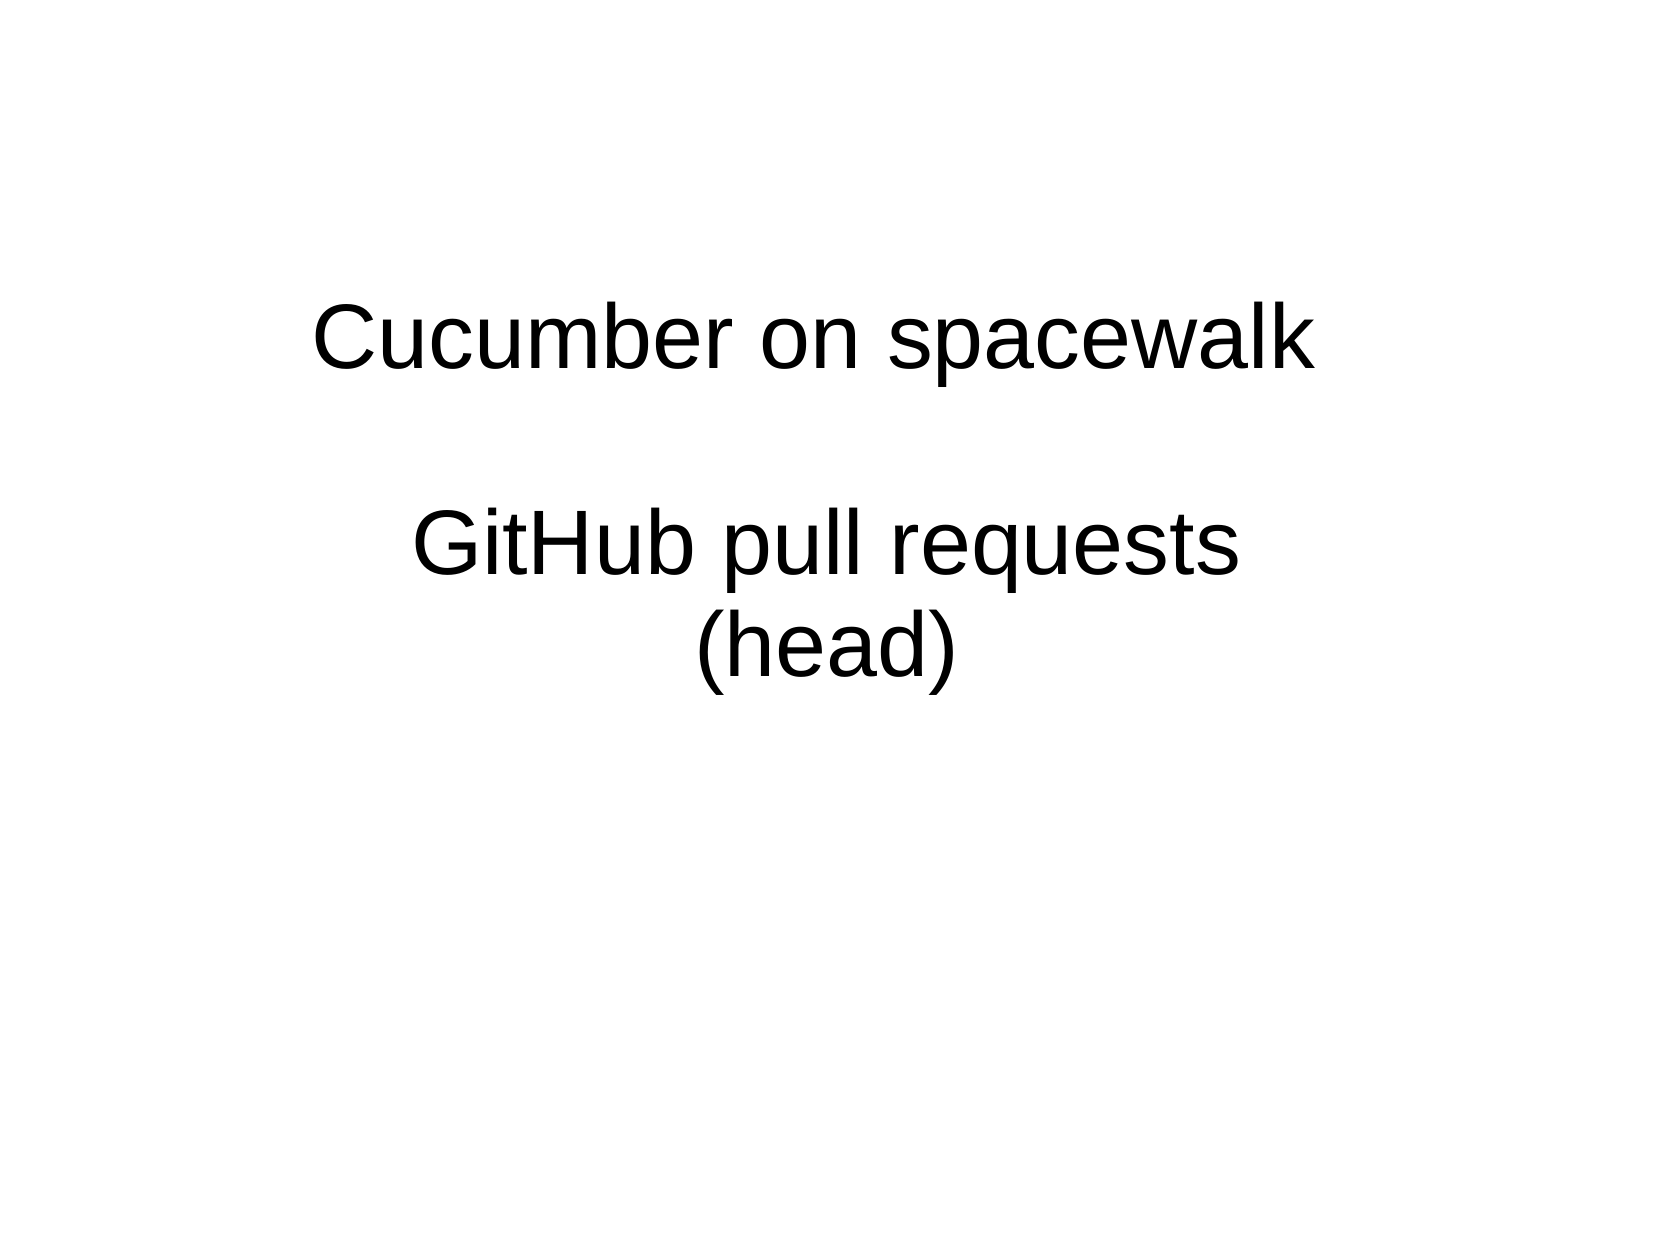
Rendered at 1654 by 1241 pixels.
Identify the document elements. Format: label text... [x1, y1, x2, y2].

title Cucumber on spacewalk GitHub pull requests (head) [82, 183, 1571, 697]
